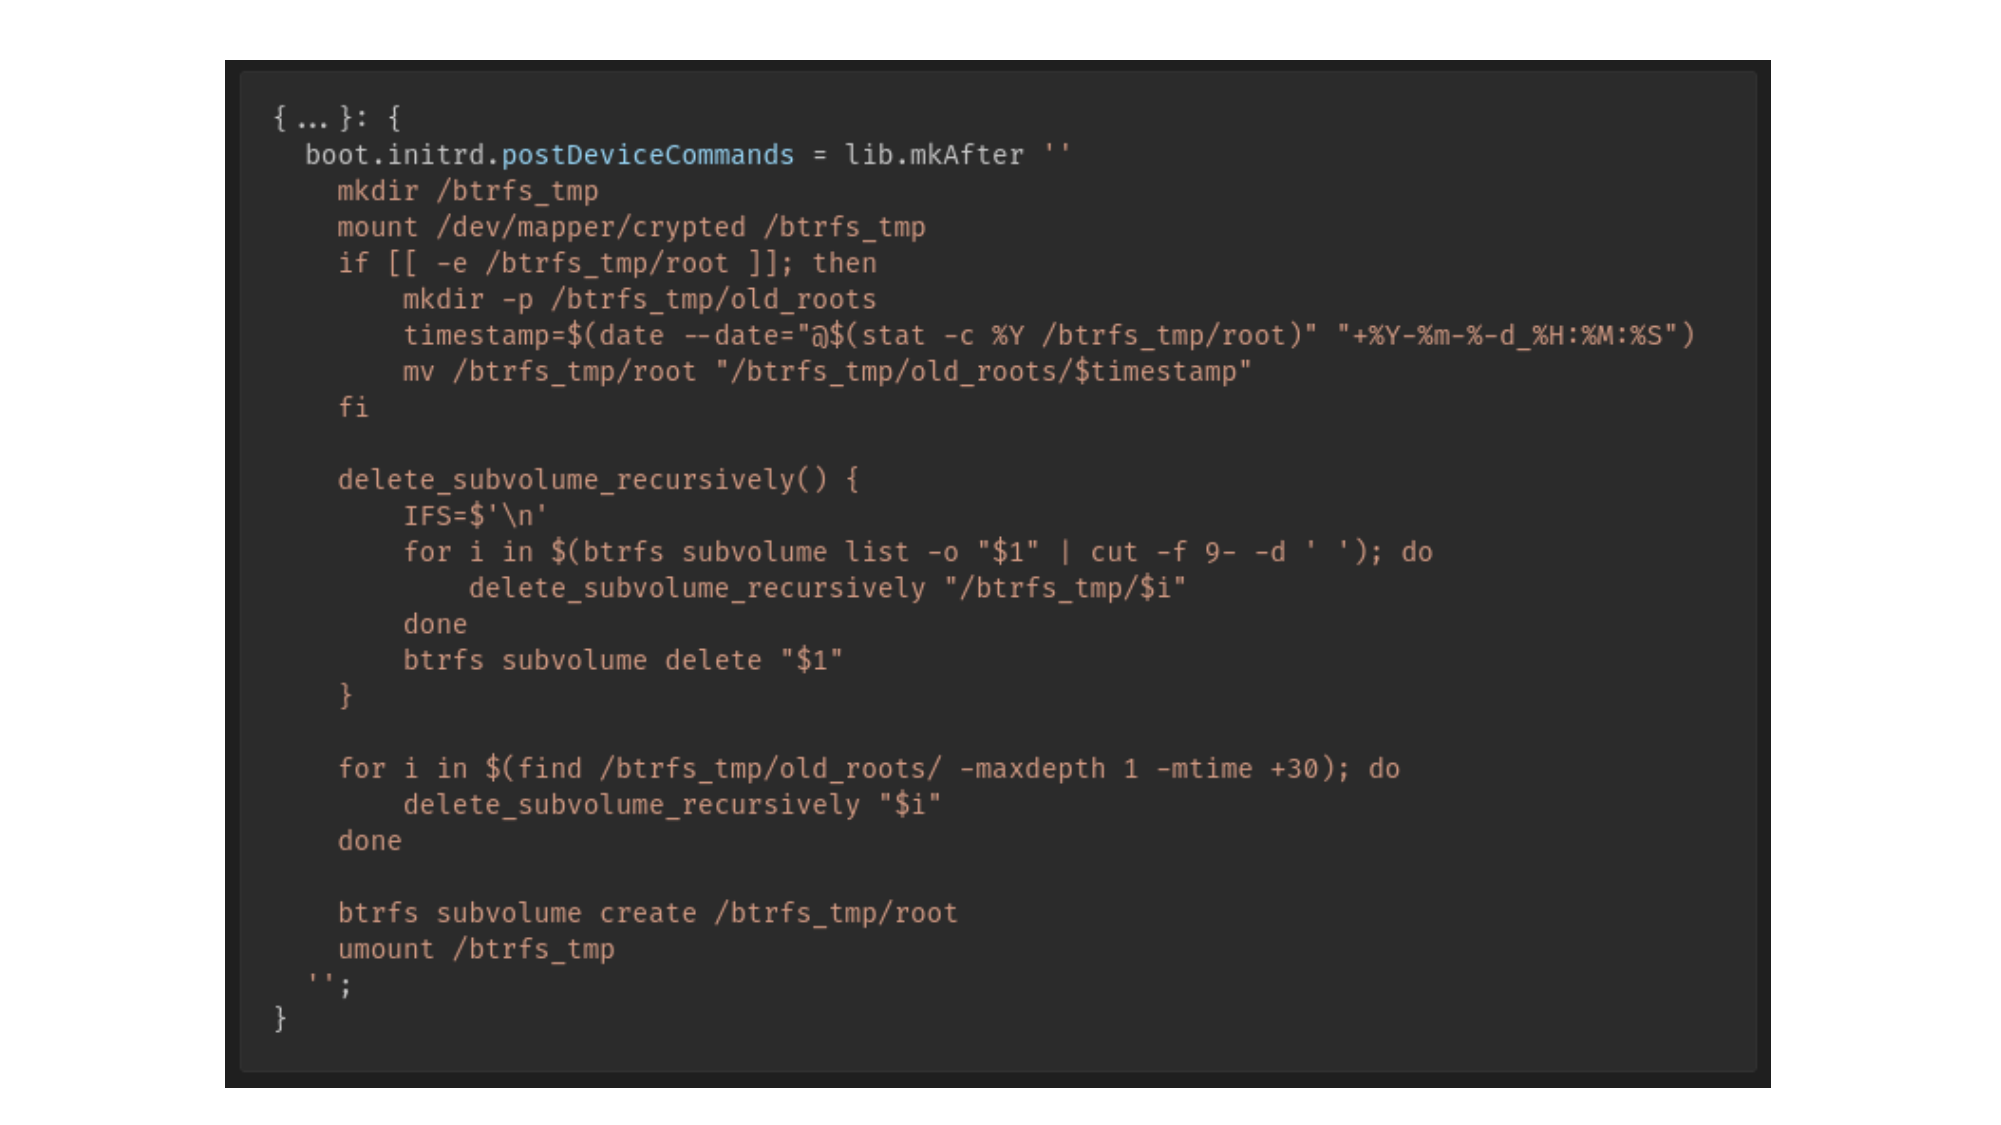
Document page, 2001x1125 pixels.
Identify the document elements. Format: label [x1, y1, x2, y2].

picture [225, 60, 1771, 1088]
